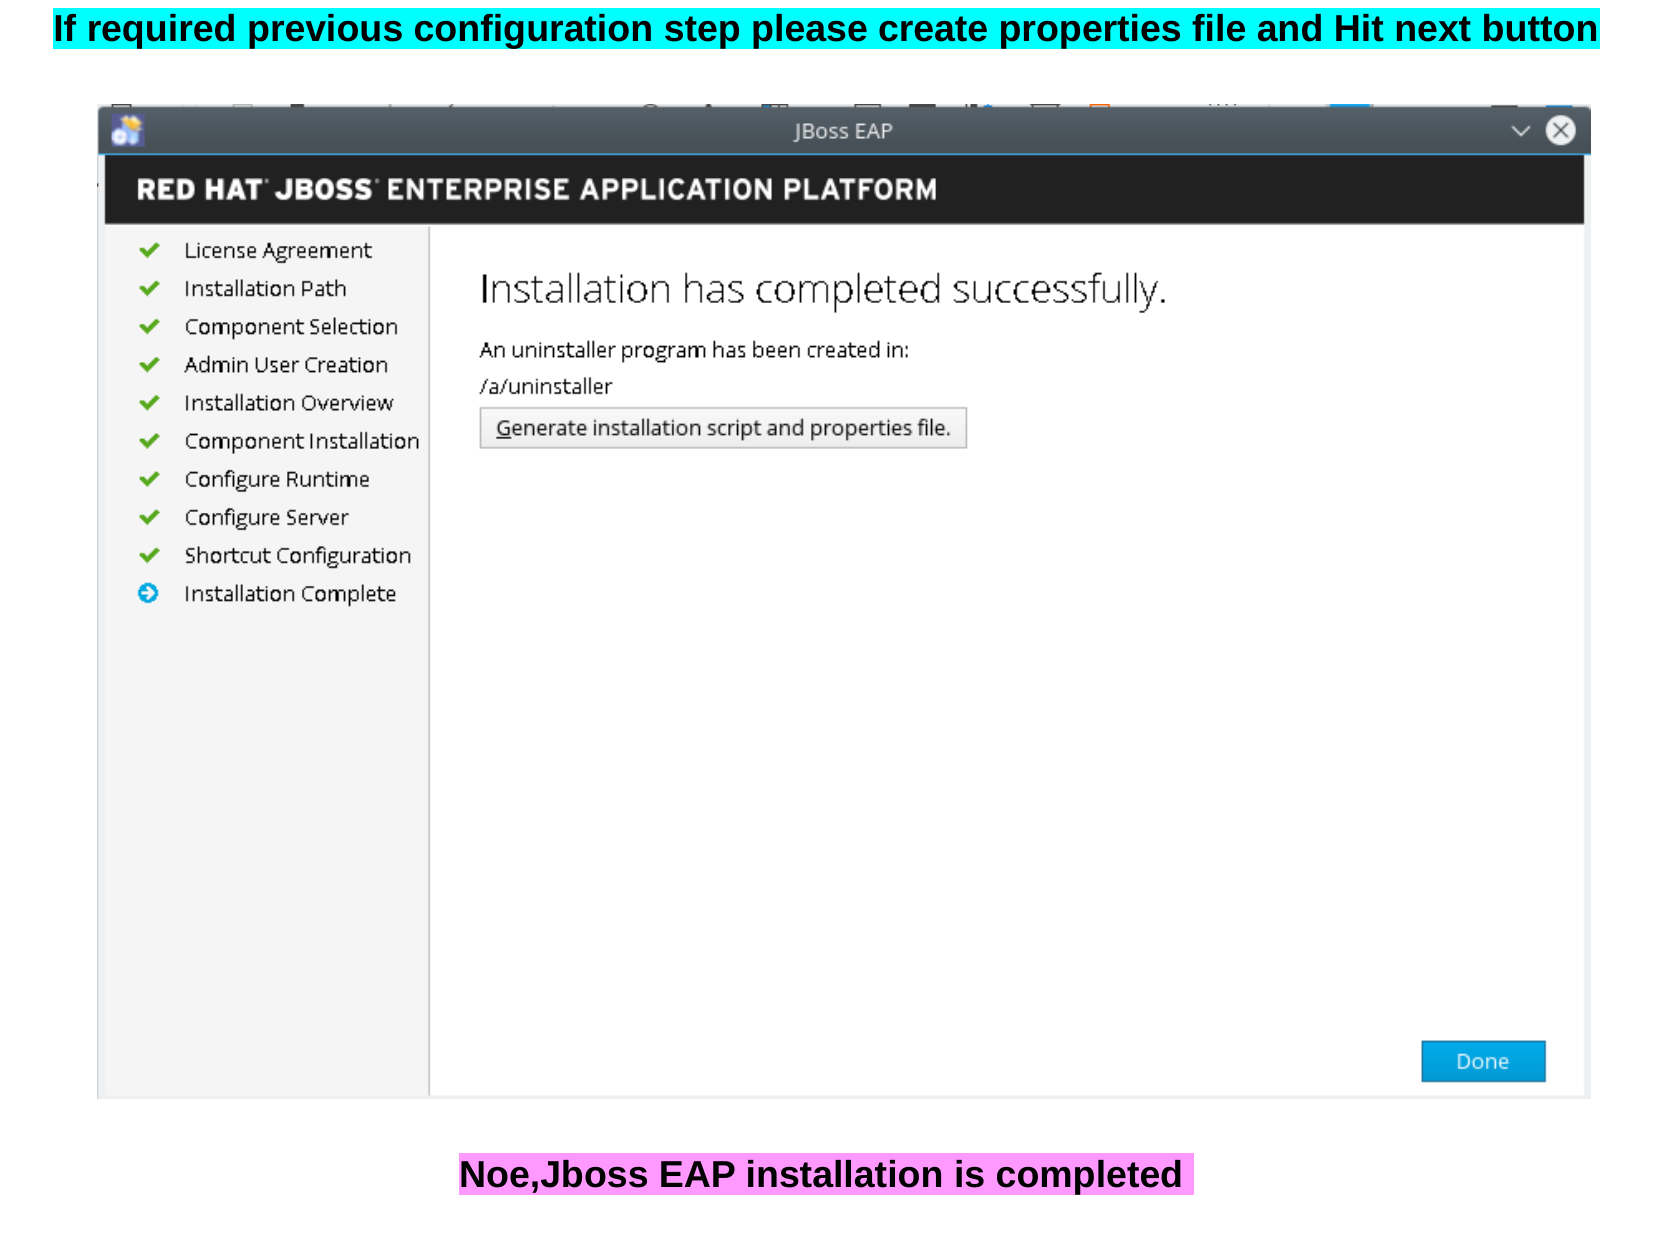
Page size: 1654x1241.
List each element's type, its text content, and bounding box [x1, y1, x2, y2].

text_box Noe,Jboss EAP installation is completed [0, 1145, 1654, 1203]
text_box If required previous configuration step please create properties file and Hit next button [0, 0, 1654, 57]
picture [97, 104, 1591, 1099]
